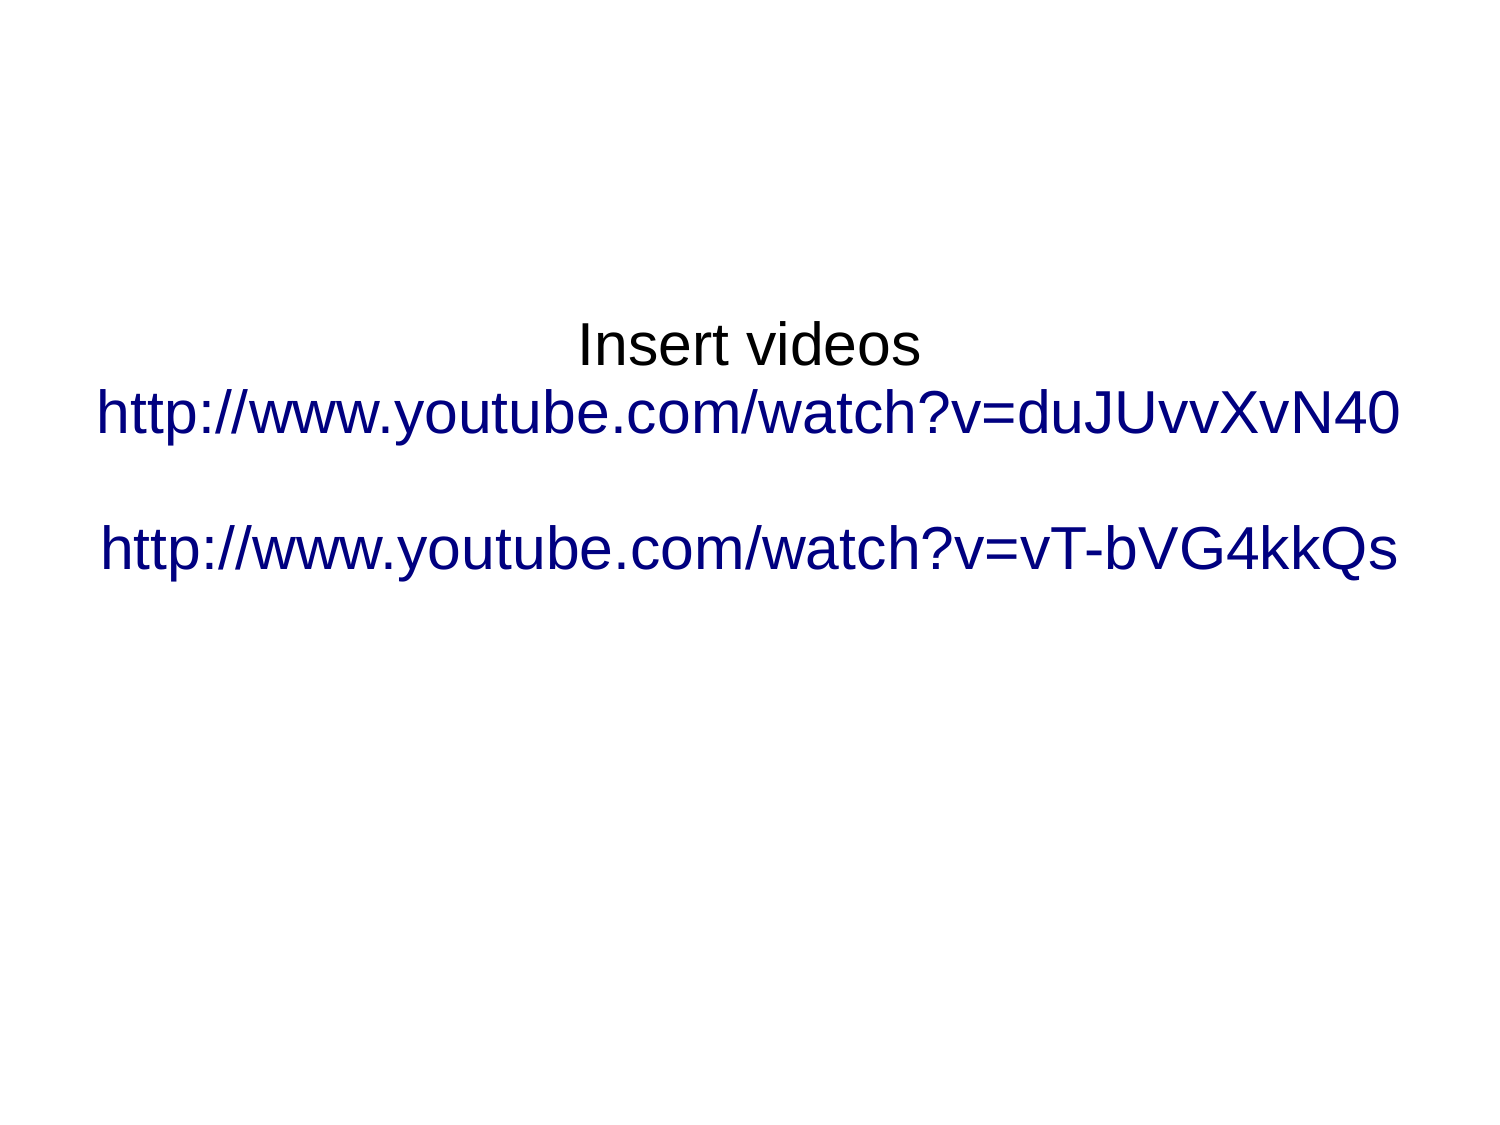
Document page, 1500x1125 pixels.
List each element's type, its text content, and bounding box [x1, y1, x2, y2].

subtitle Insert videos http://www.youtube.com/watch?v=duJUvvXvN40 http://www.youtube.com/watch?v=vT-bVG4kkQs [75, 44, 1425, 916]
